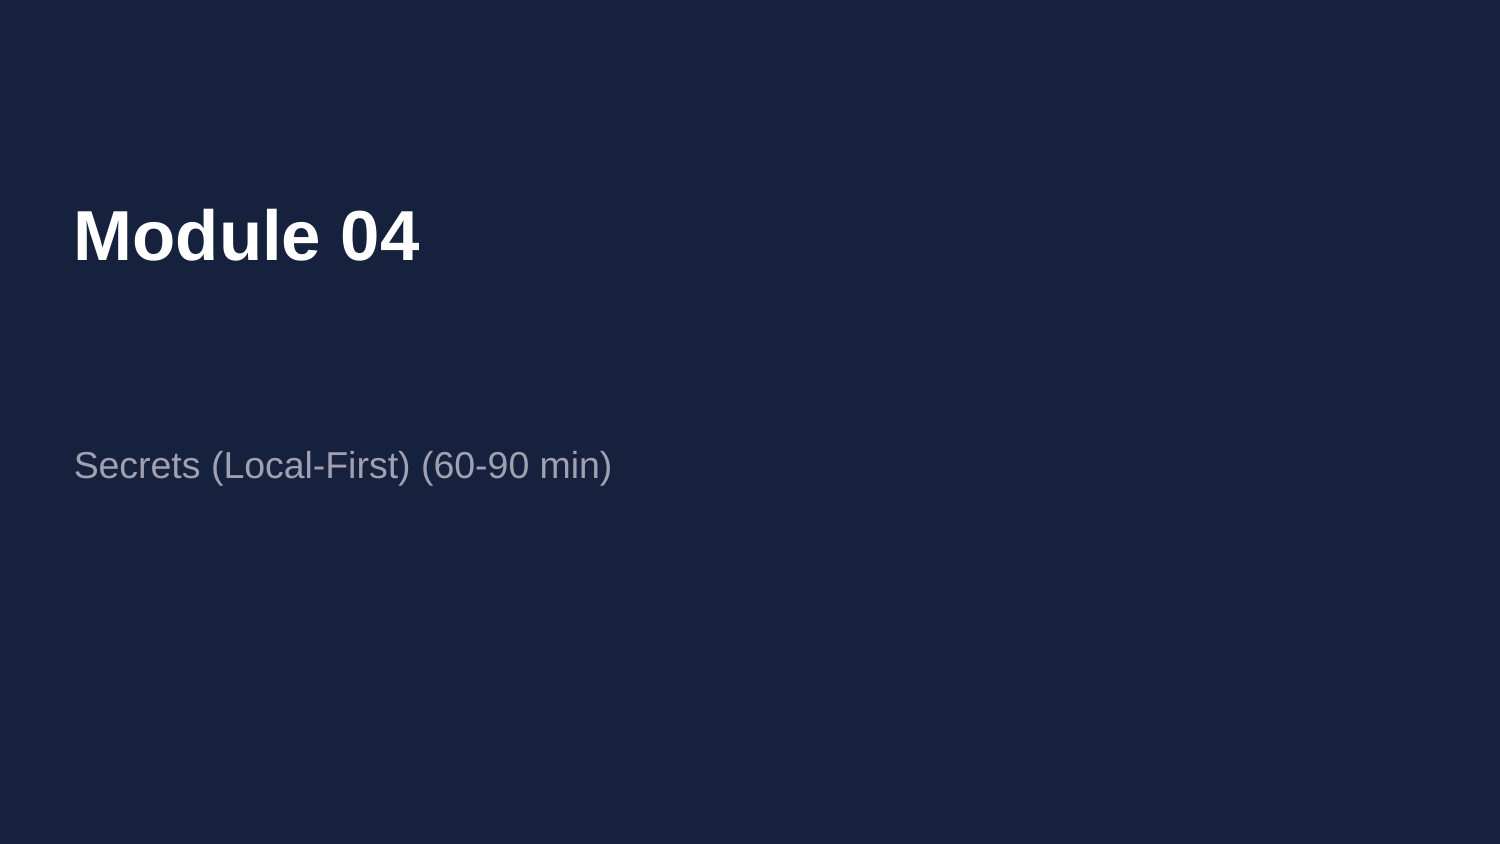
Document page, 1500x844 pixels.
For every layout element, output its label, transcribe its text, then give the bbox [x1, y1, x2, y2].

title Module 04 [59, 188, 1441, 426]
subtitle Secrets (Local-First) (60-90 min) [59, 437, 1441, 532]
